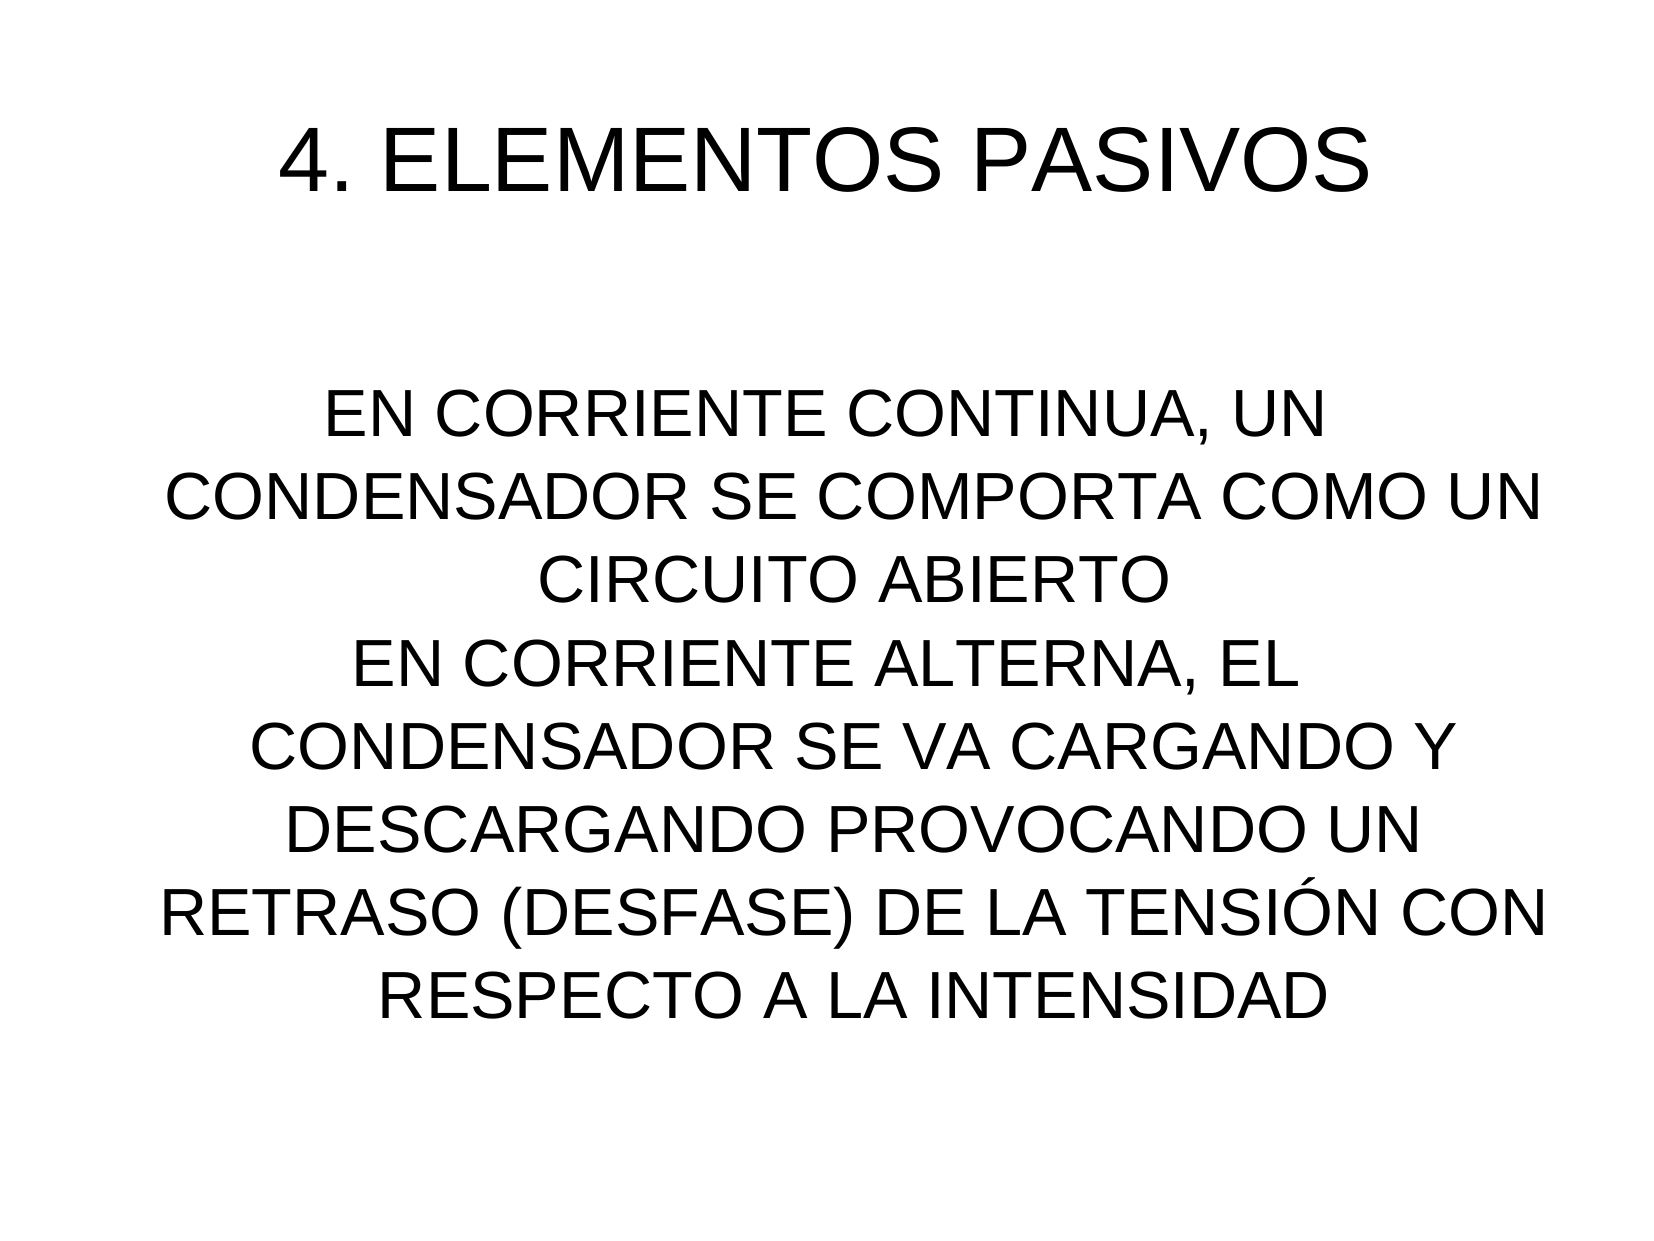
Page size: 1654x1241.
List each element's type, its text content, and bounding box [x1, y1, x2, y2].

subtitle EN CORRIENTE CONTINUA, UN CONDENSADOR SE COMPORTA COMO UN CIRCUITO ABIERTO EN CORRIENTE ALTERNA, EL CONDENSADOR SE VA CARGANDO Y DESCARGANDO PROVOCANDO UN RETRASO (DESFASE) DE LA TENSIÓN CON RESPECTO A LA INTENSIDAD [82, 290, 1571, 1109]
title 4. ELEMENTOS PASIVOS [82, 38, 1571, 268]
